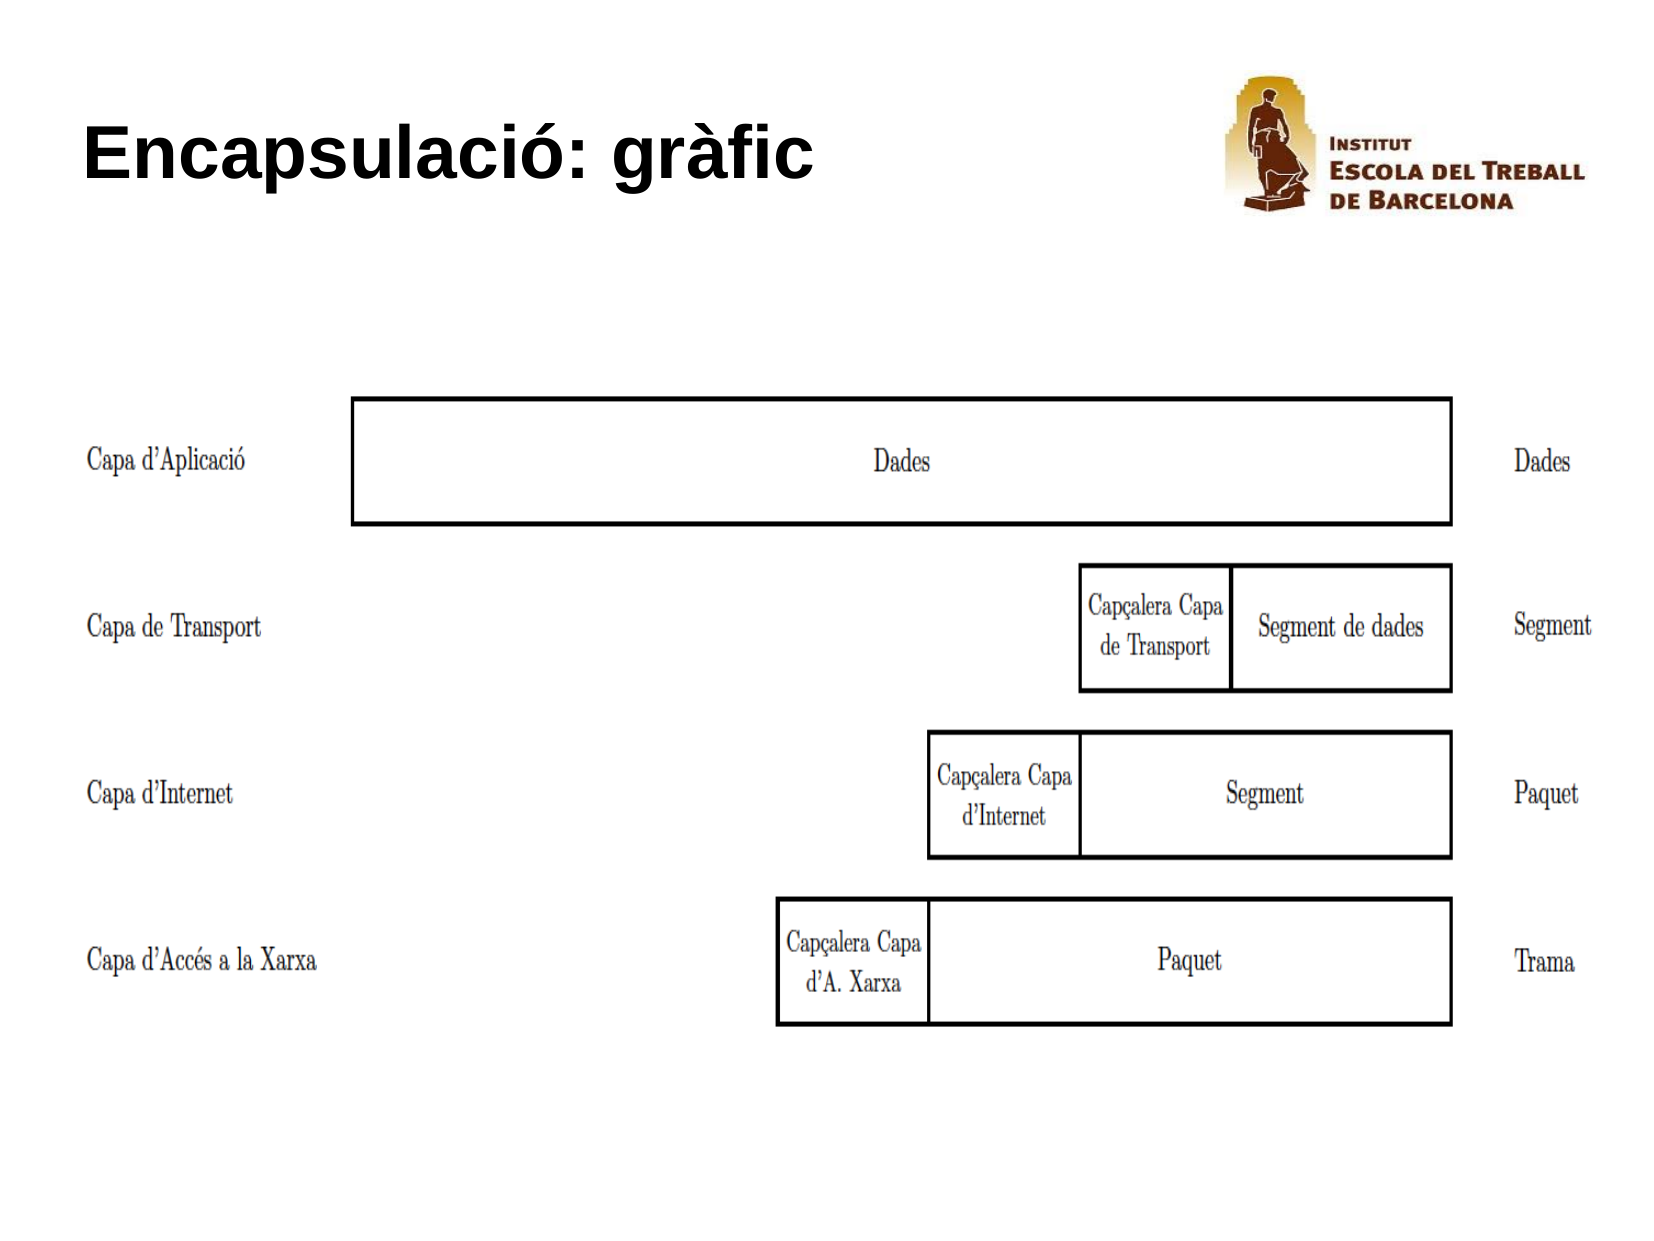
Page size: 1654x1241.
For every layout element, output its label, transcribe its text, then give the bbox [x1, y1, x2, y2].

title Encapsulació: gràfic [82, 49, 1571, 257]
picture [82, 385, 1601, 1052]
picture [1204, 70, 1595, 223]
